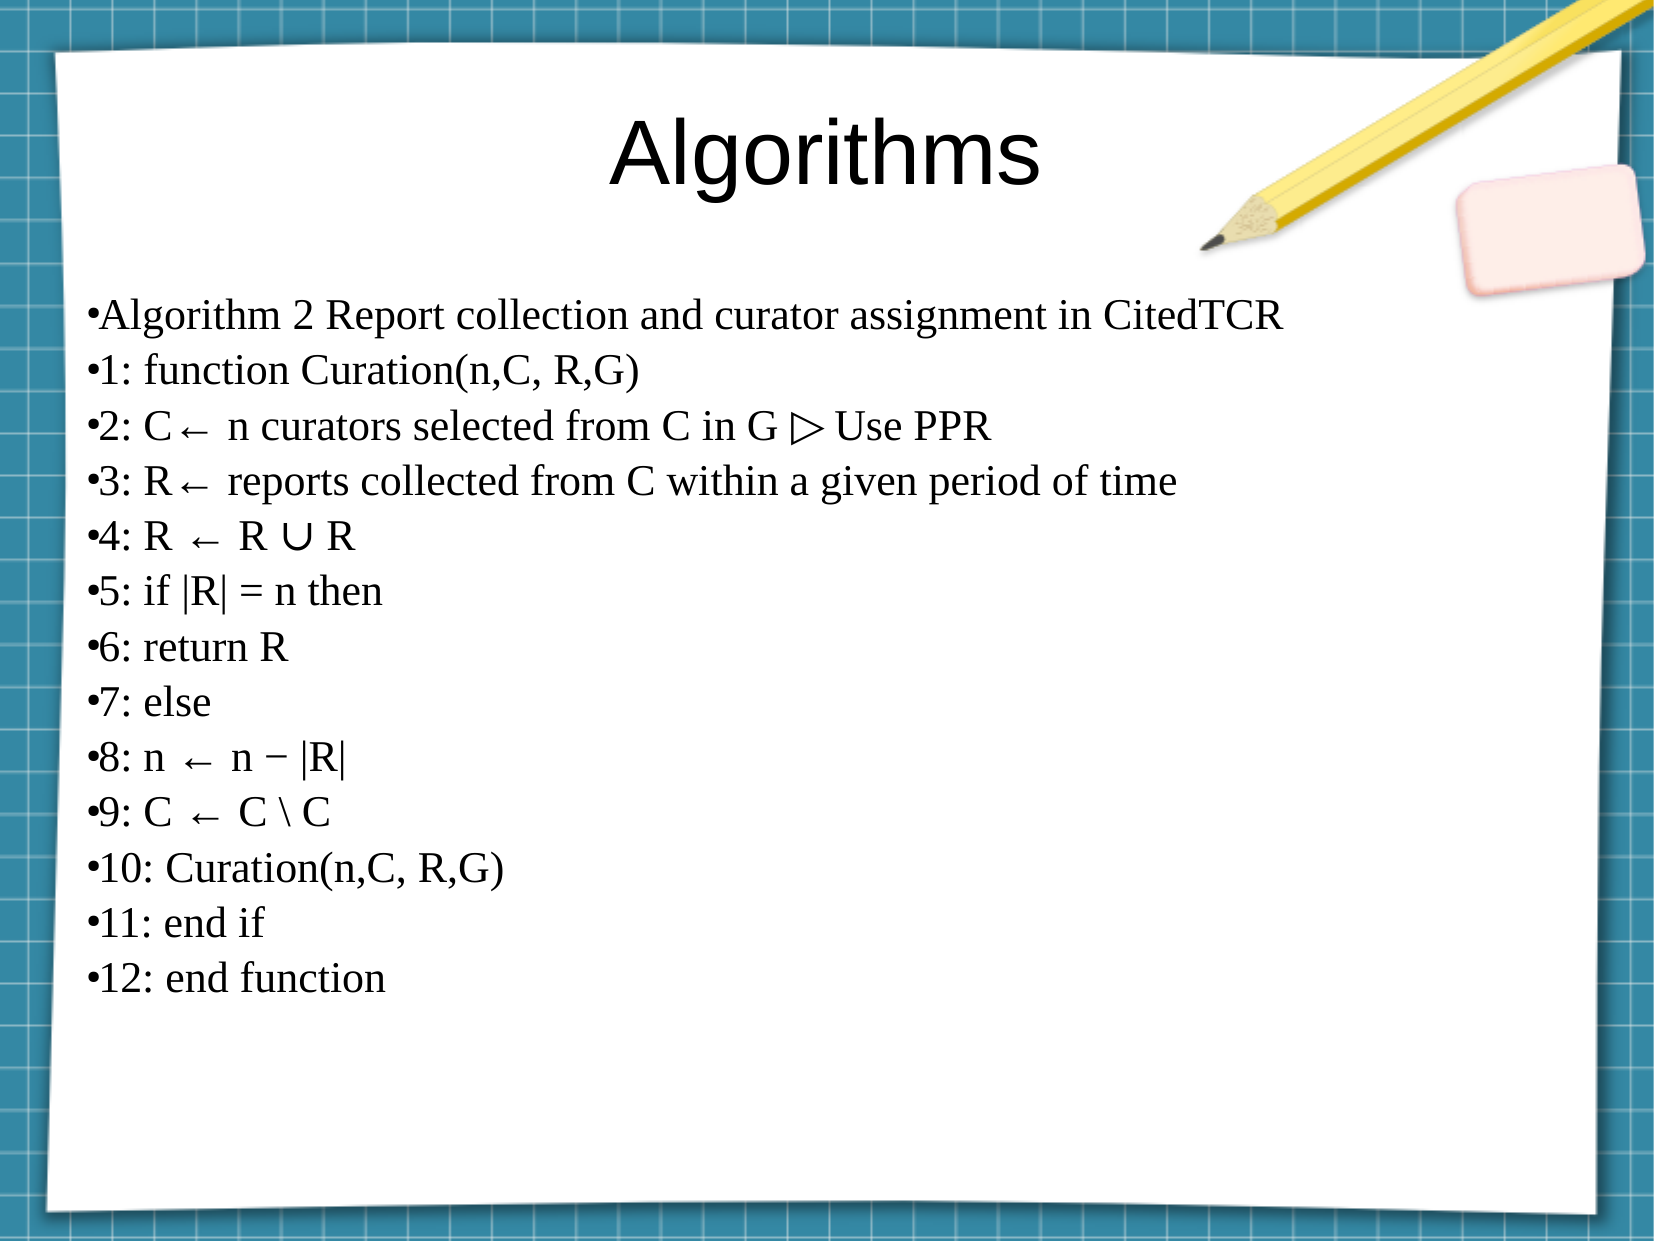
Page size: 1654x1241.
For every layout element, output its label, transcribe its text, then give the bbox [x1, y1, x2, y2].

list Algorithm 2 Report collection and curator assignment in CitedTCR 1: function Curation(n,C, R,G) 2: C← n curators selected from C in G ▷ Use PPR 3: R← reports collected from C within a given period of time 4: R ← R ∪ R 5: if |R| = n then 6: return R 7: else 8: n ← n − |R| 9: C ← C \ C 10: Curation(n,C, R,G) 11: end if 12: end function [82, 290, 1571, 1010]
title Algorithms [82, 49, 1571, 257]
picture [0, 0, 1654, 1241]
